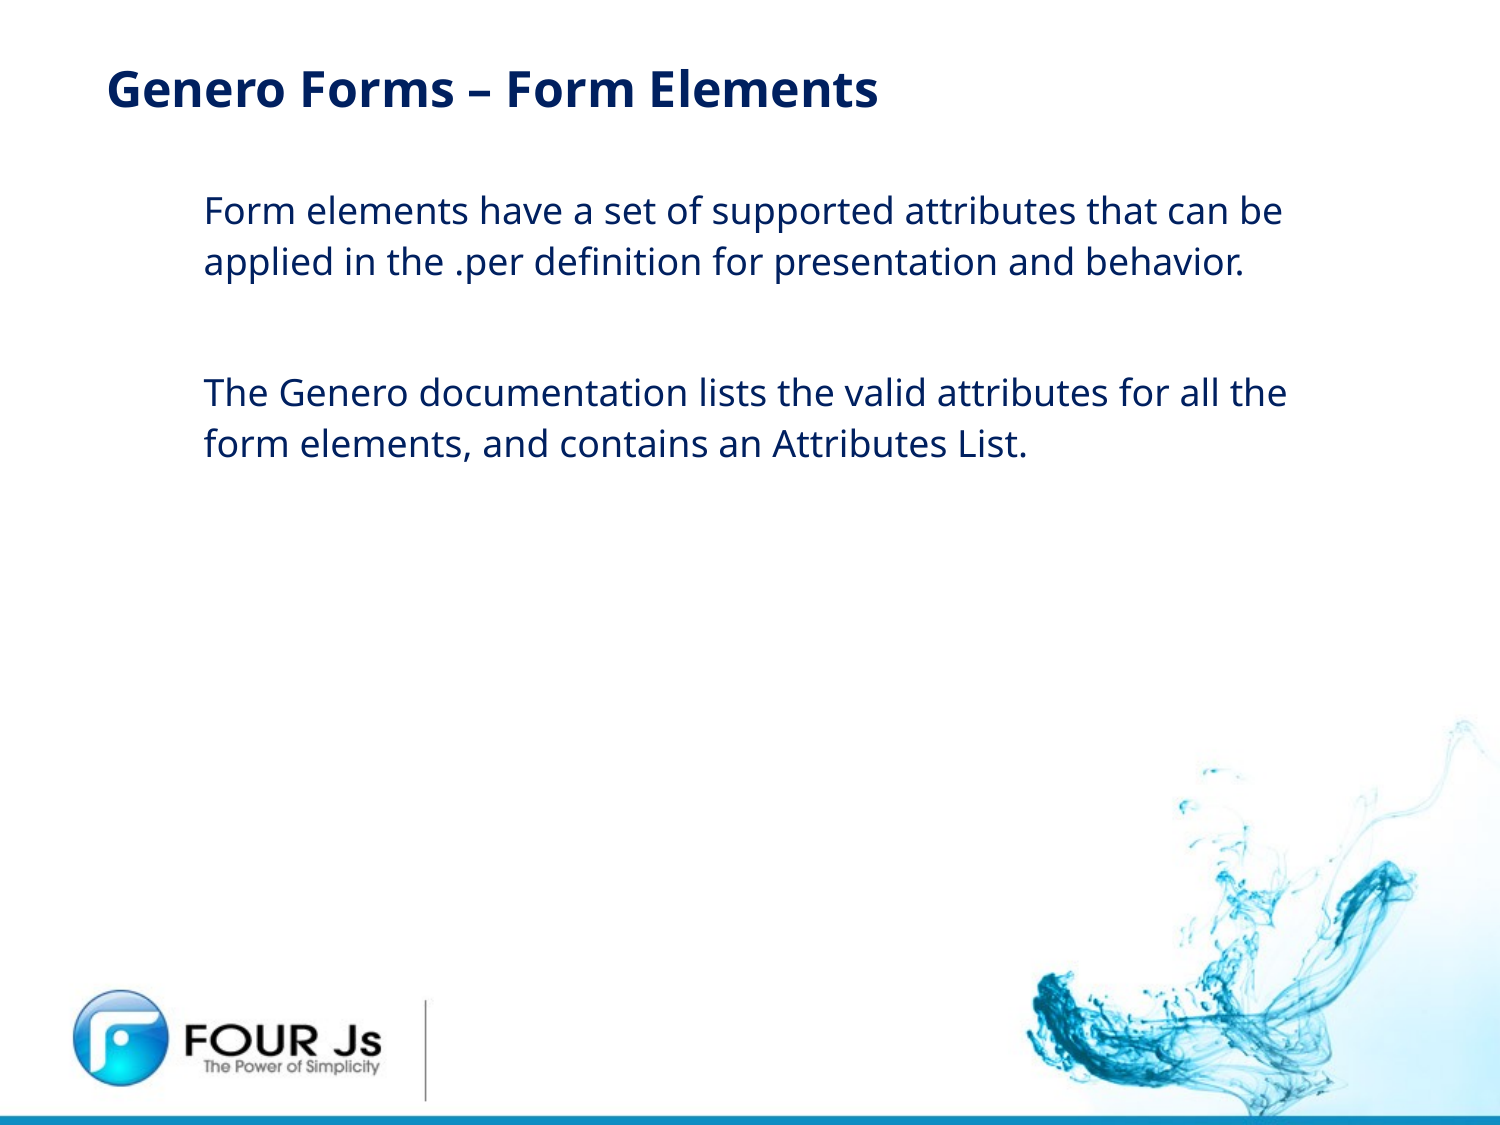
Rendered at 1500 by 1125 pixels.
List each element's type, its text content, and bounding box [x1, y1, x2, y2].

picture [0, 0, 1500, 1122]
text_box Form elements have a set of supported attributes that can be applied in the .per definition for presentation and behavior. The Genero documentation lists the valid attributes for all the form elements, and contains an Attributes List. [188, 177, 1386, 650]
title Genero Forms – Form Elements [106, 35, 1388, 142]
